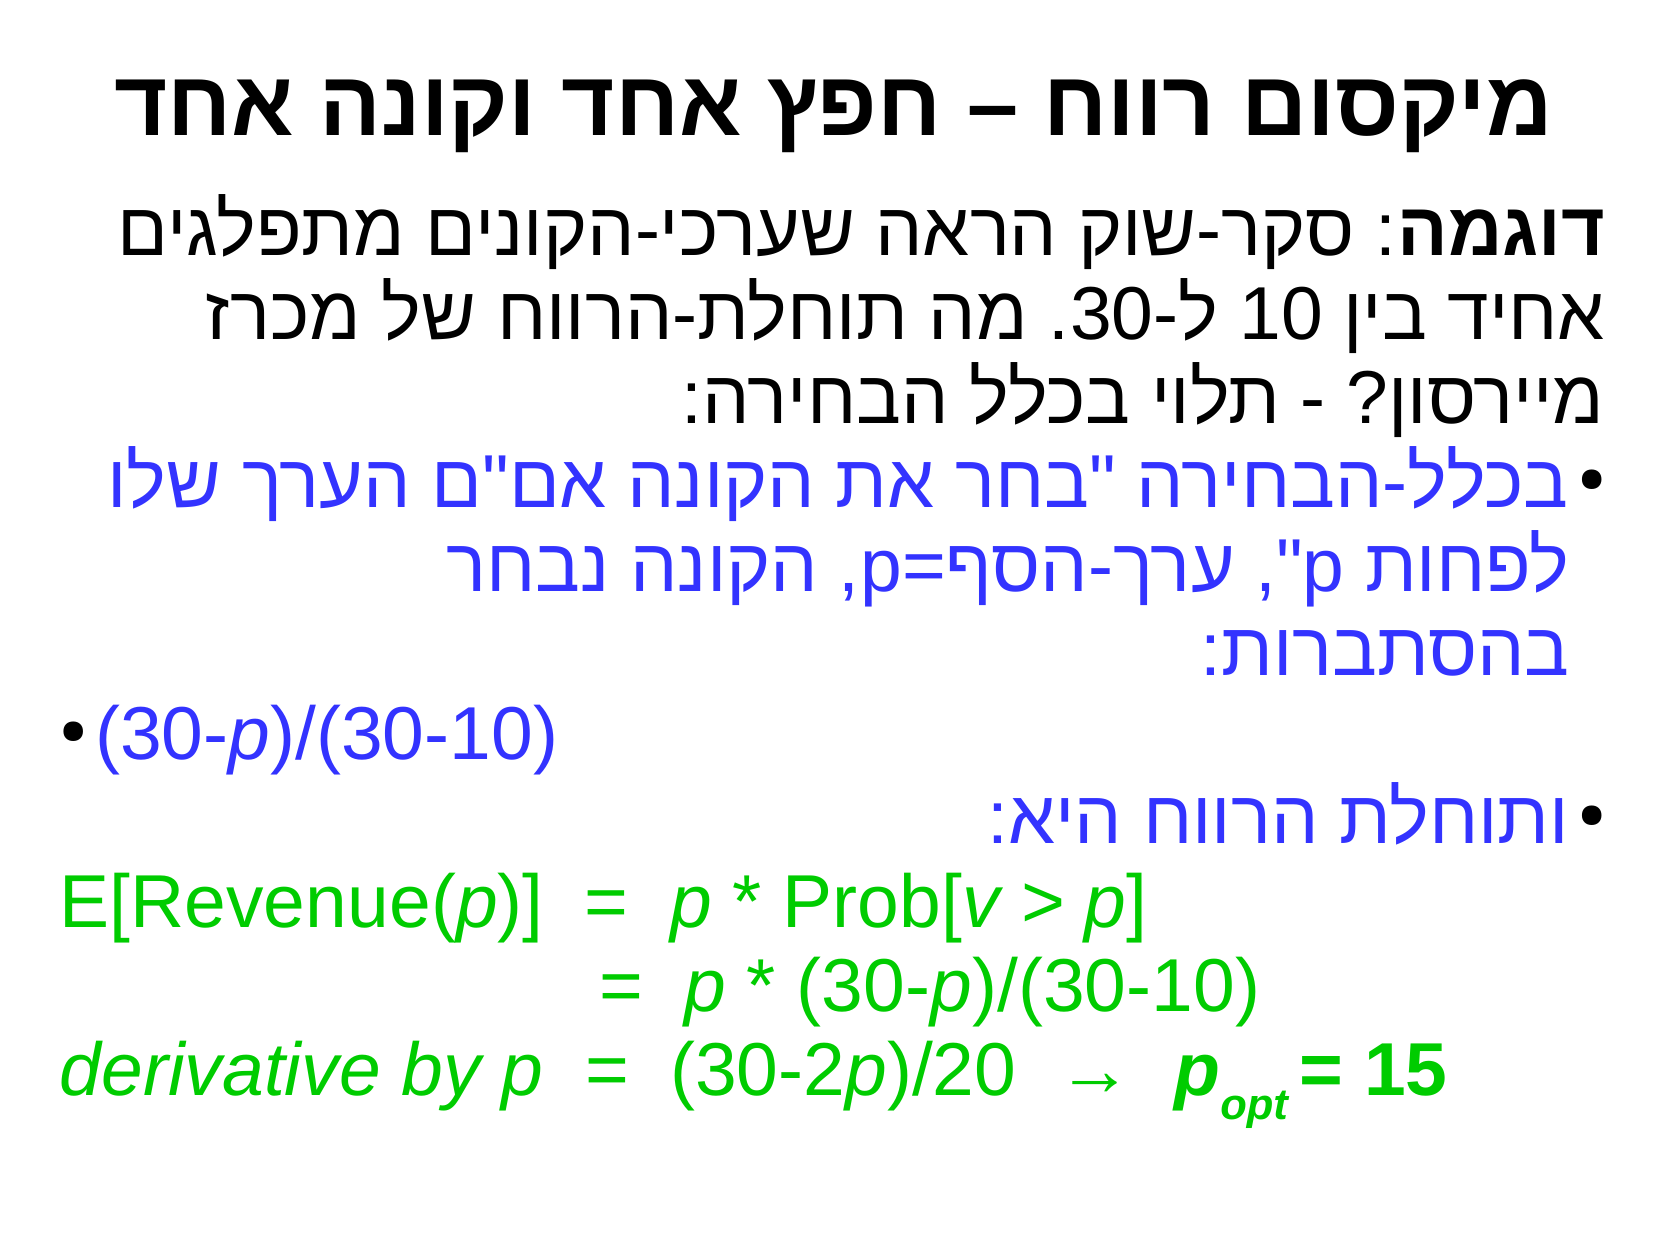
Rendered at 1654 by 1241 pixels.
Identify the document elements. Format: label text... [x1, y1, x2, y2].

text_box דוגמה: סקר-שוק הראה שערכי-הקונים מתפלגים אחיד בין 10 ל-30. מה תוחלת-הרווח של מכרז מיירסון? - תלוי בכלל הבחירה: בכלל-הבחירה "בחר את הקונה אם"ם הערך שלו לפחות p", ערך-הסף=p, הקונה נבחר בהסתברות: (30-p)/(30-10) ותוחלת הרווח היא: E[Revenue(p)] = p * Prob[v > p] = p * (30-p)/(30-10) derivative by p = (30-2p)/20 → popt = 15 [45, 180, 1621, 1191]
title מיקסום רווח – חפץ אחד וקונה אחד [15, 0, 1654, 215]
